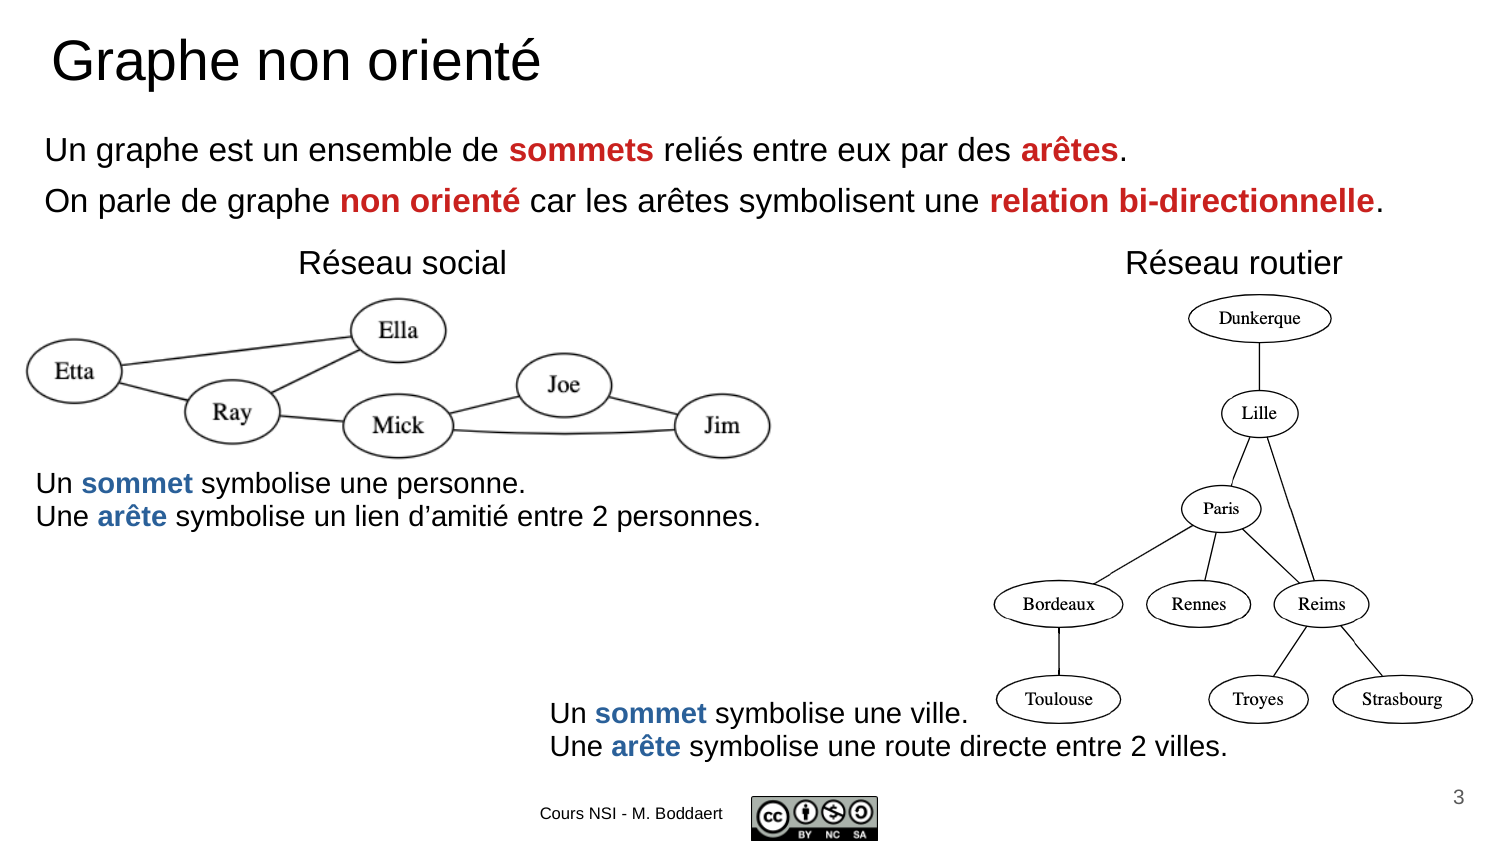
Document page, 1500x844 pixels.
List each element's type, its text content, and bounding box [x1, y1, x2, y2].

picture [989, 289, 1477, 728]
text_box Réseau social [283, 236, 513, 291]
picture [20, 292, 777, 459]
text_box Réseau routier [1110, 236, 1358, 291]
slide_number <numéro> [1389, 764, 1480, 830]
text_box Un graphe est un ensemble de sommets reliés entre eux par des arêtes. On parle de graphe non orienté car les arêtes symbolisent une relation bi-directionnelle. [29, 120, 1477, 207]
picture [751, 796, 878, 841]
title Graphe non orienté [51, 13, 1449, 108]
text_box Un sommet symbolise une ville. Une arête symbolise une route directe entre 2 villes. [534, 690, 1270, 773]
text_box Un sommet symbolise une personne. Une arête symbolise un lien d’amitié entre 2 personnes. [20, 459, 798, 543]
